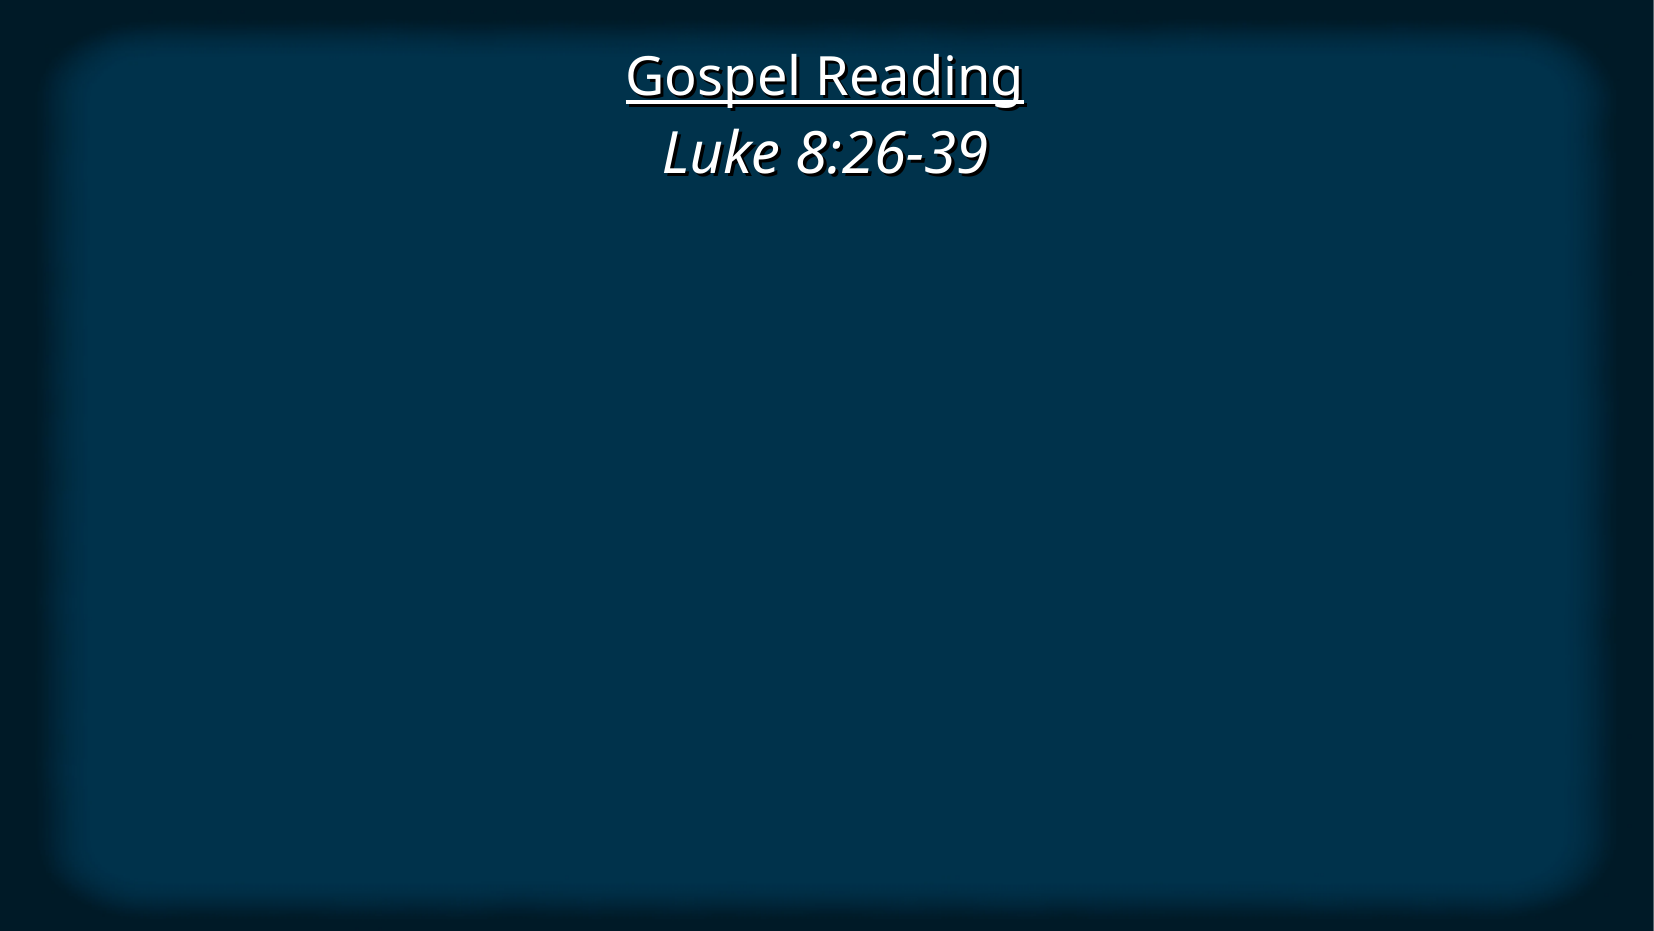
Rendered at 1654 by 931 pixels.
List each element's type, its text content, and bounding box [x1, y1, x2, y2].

picture [0, 0, 1654, 931]
text_box Gospel Reading Luke 8:26-39 [90, 30, 1561, 194]
